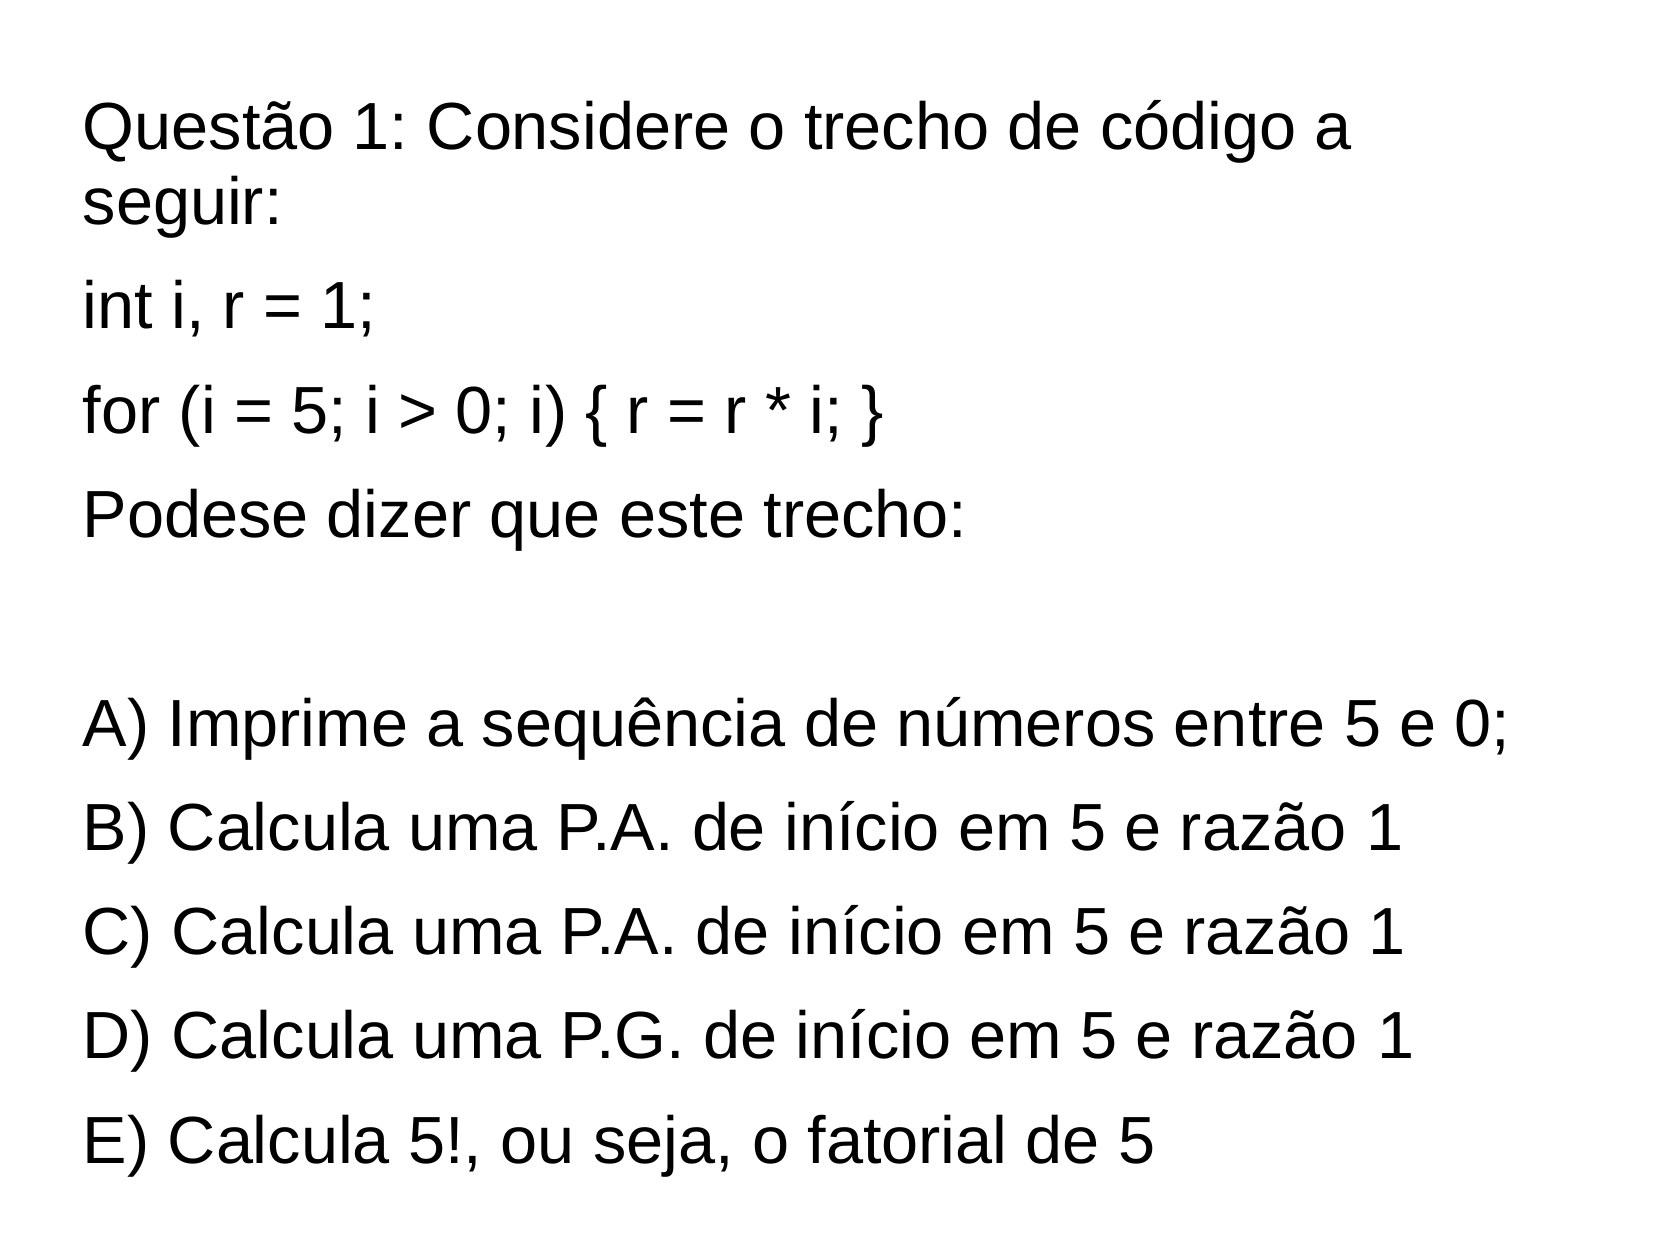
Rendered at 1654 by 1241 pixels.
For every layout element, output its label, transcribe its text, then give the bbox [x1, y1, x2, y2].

list Questão 1: Considere o trecho de código a seguir: int i, r = 1; for (i = 5; i > 0; i­­) { r = r * i; } Pode­se dizer que este trecho: A) Imprime a sequência de números entre 5 e 0; B) Calcula uma P.A. de início em 5 e razão ­1 C) Calcula uma P.A. de início em 5 e razão 1 D) Calcula uma P.G. de início em 5 e razão ­1 E) Calcula 5!, ou seja, o fatorial de 5 [82, 89, 1571, 1178]
